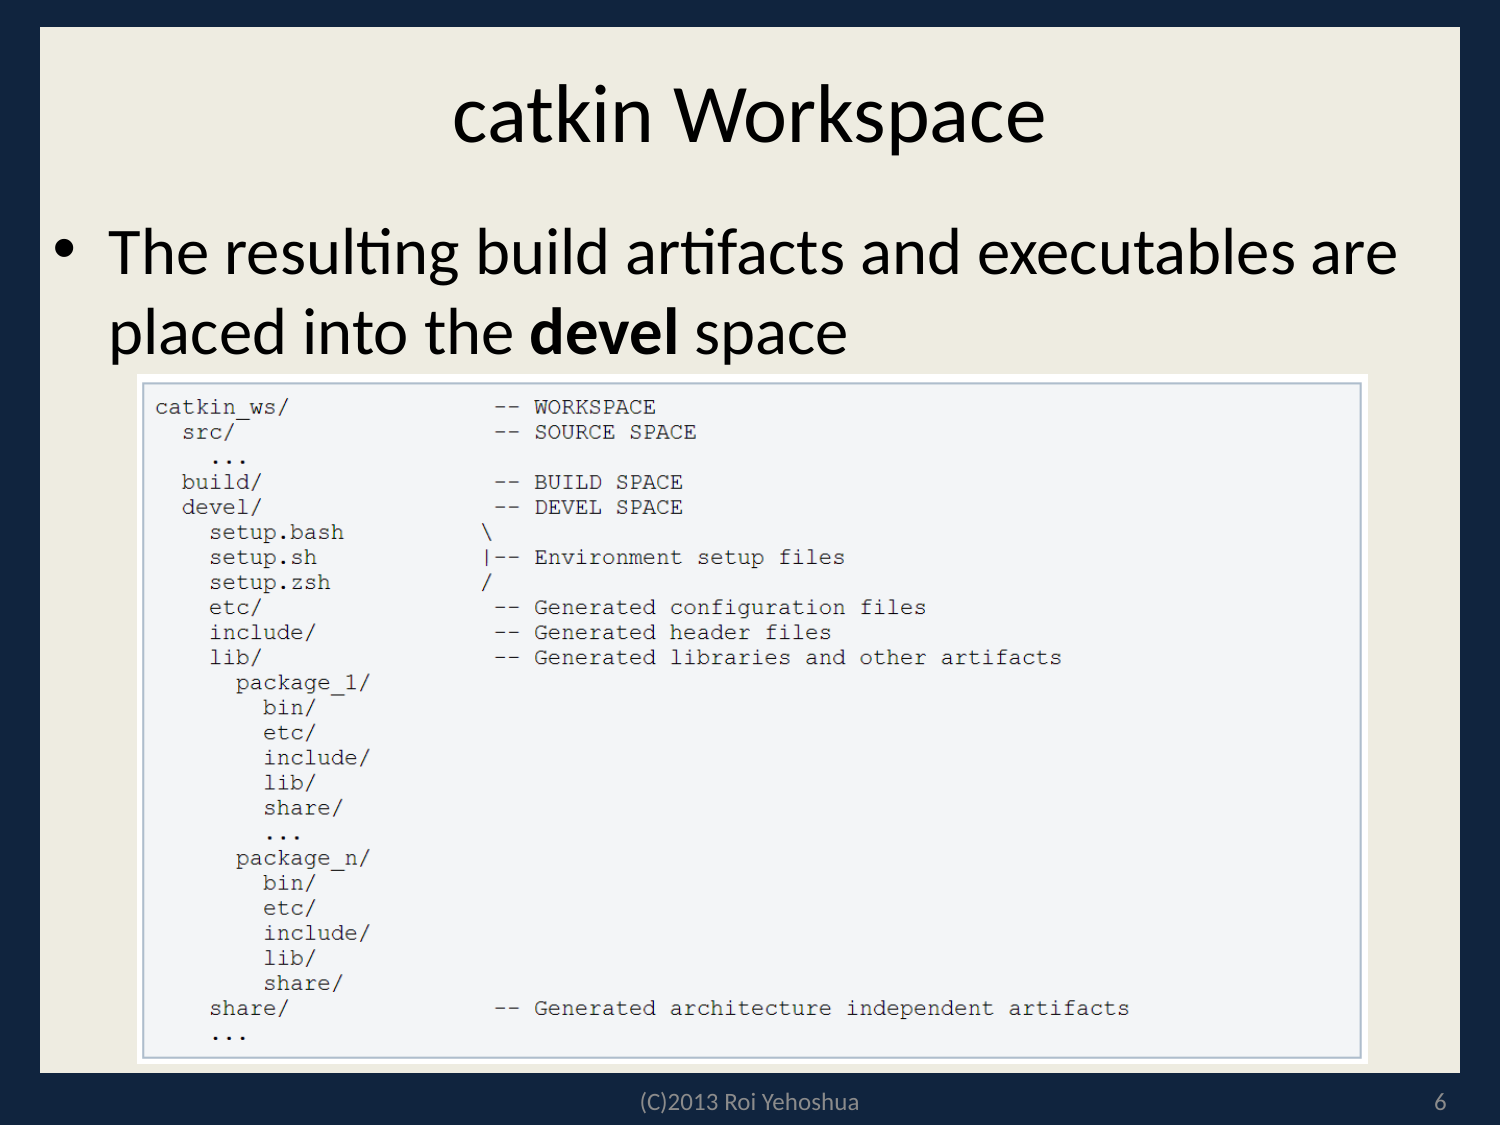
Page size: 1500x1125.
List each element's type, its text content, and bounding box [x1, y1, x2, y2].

footer (C)2013 Roi Yehoshua [512, 1074, 988, 1125]
picture [137, 374, 1368, 1064]
list The resulting build artifacts and executables are placed into the devel space [37, 200, 1463, 1080]
title catkin Workspace [37, 31, 1463, 188]
slide_number <number> [1111, 1080, 1462, 1125]
